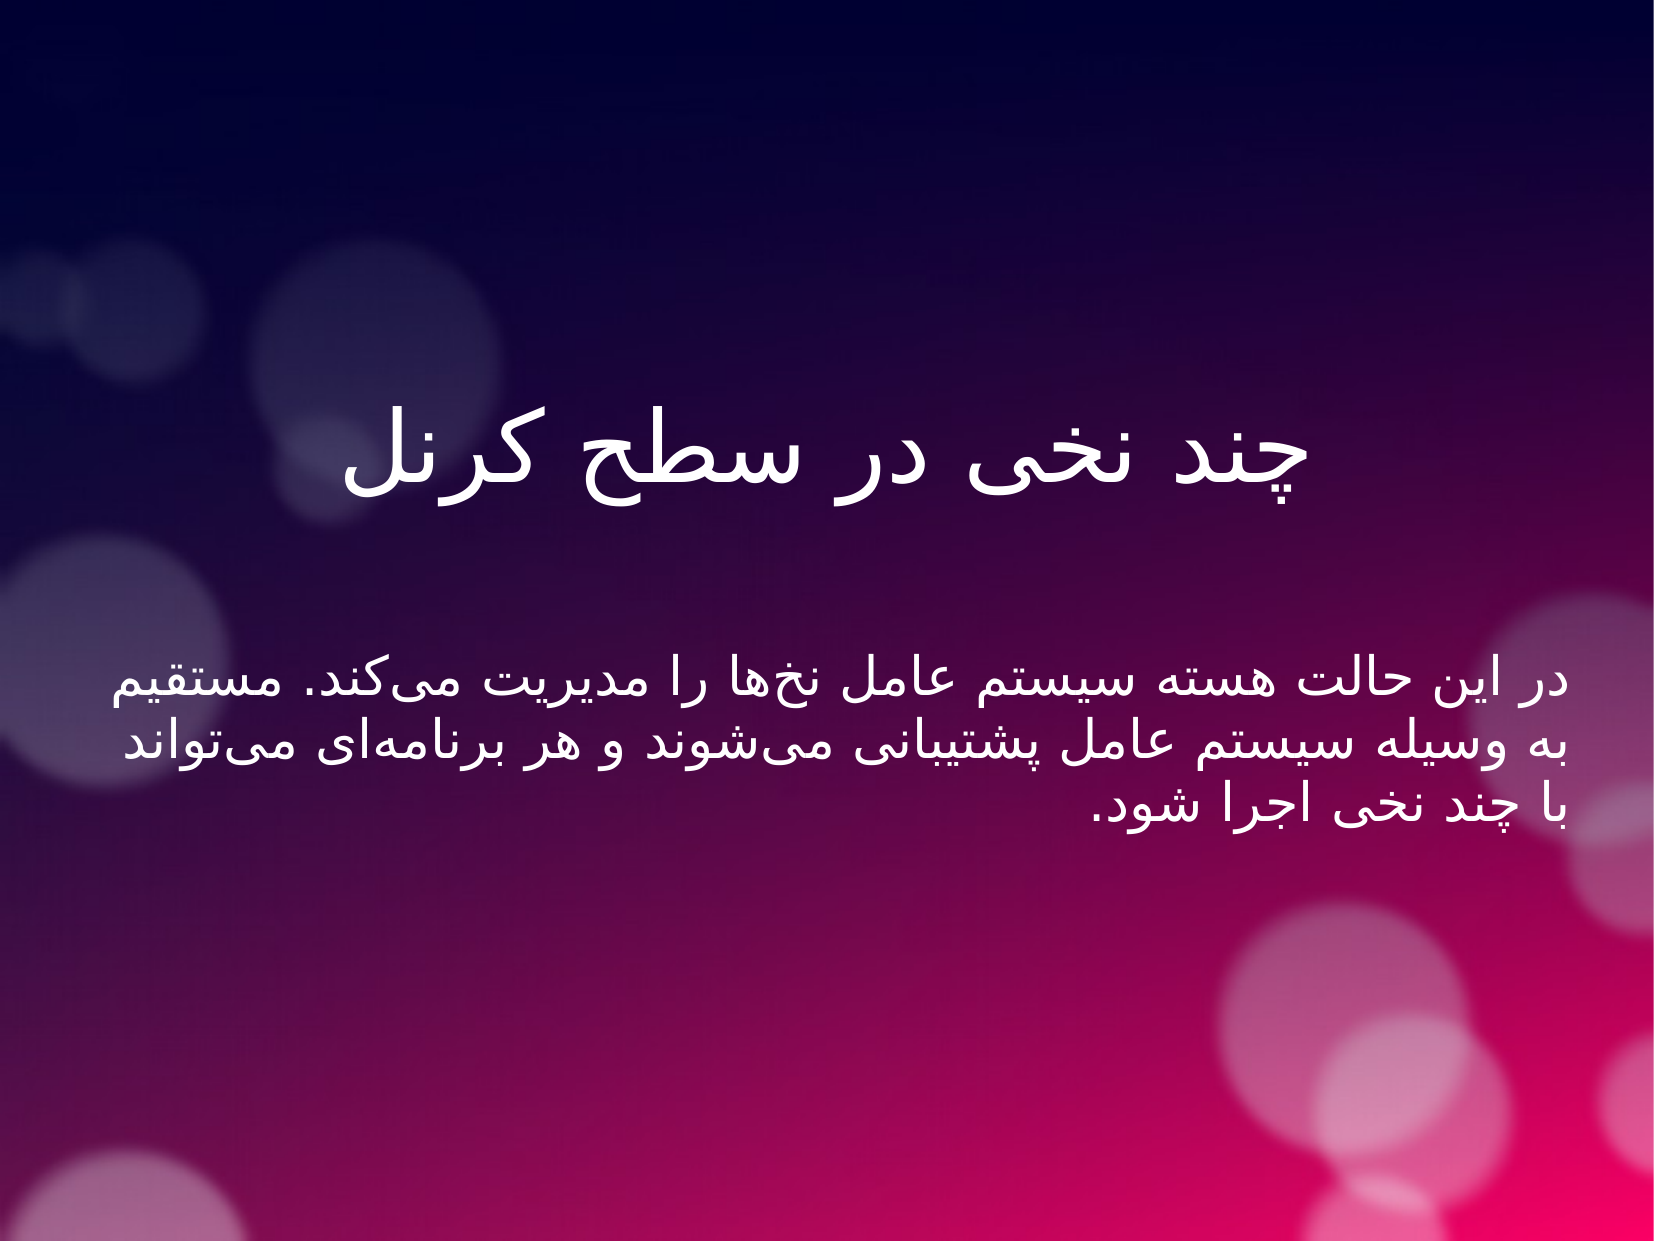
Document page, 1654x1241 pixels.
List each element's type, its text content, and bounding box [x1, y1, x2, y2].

picture [0, 0, 1654, 1241]
title چند نخی در سطح کرنل [82, 344, 1571, 552]
list در این حالت هسته سیستم عامل نخ‌ها را مدیریت می‌کند. مستقیم به وسیله سیستم عامل پشتیبانی می‌شوند و هر برنامه‌ای می‌تواند با چند نخی اجرا شود. [82, 645, 1571, 1099]
